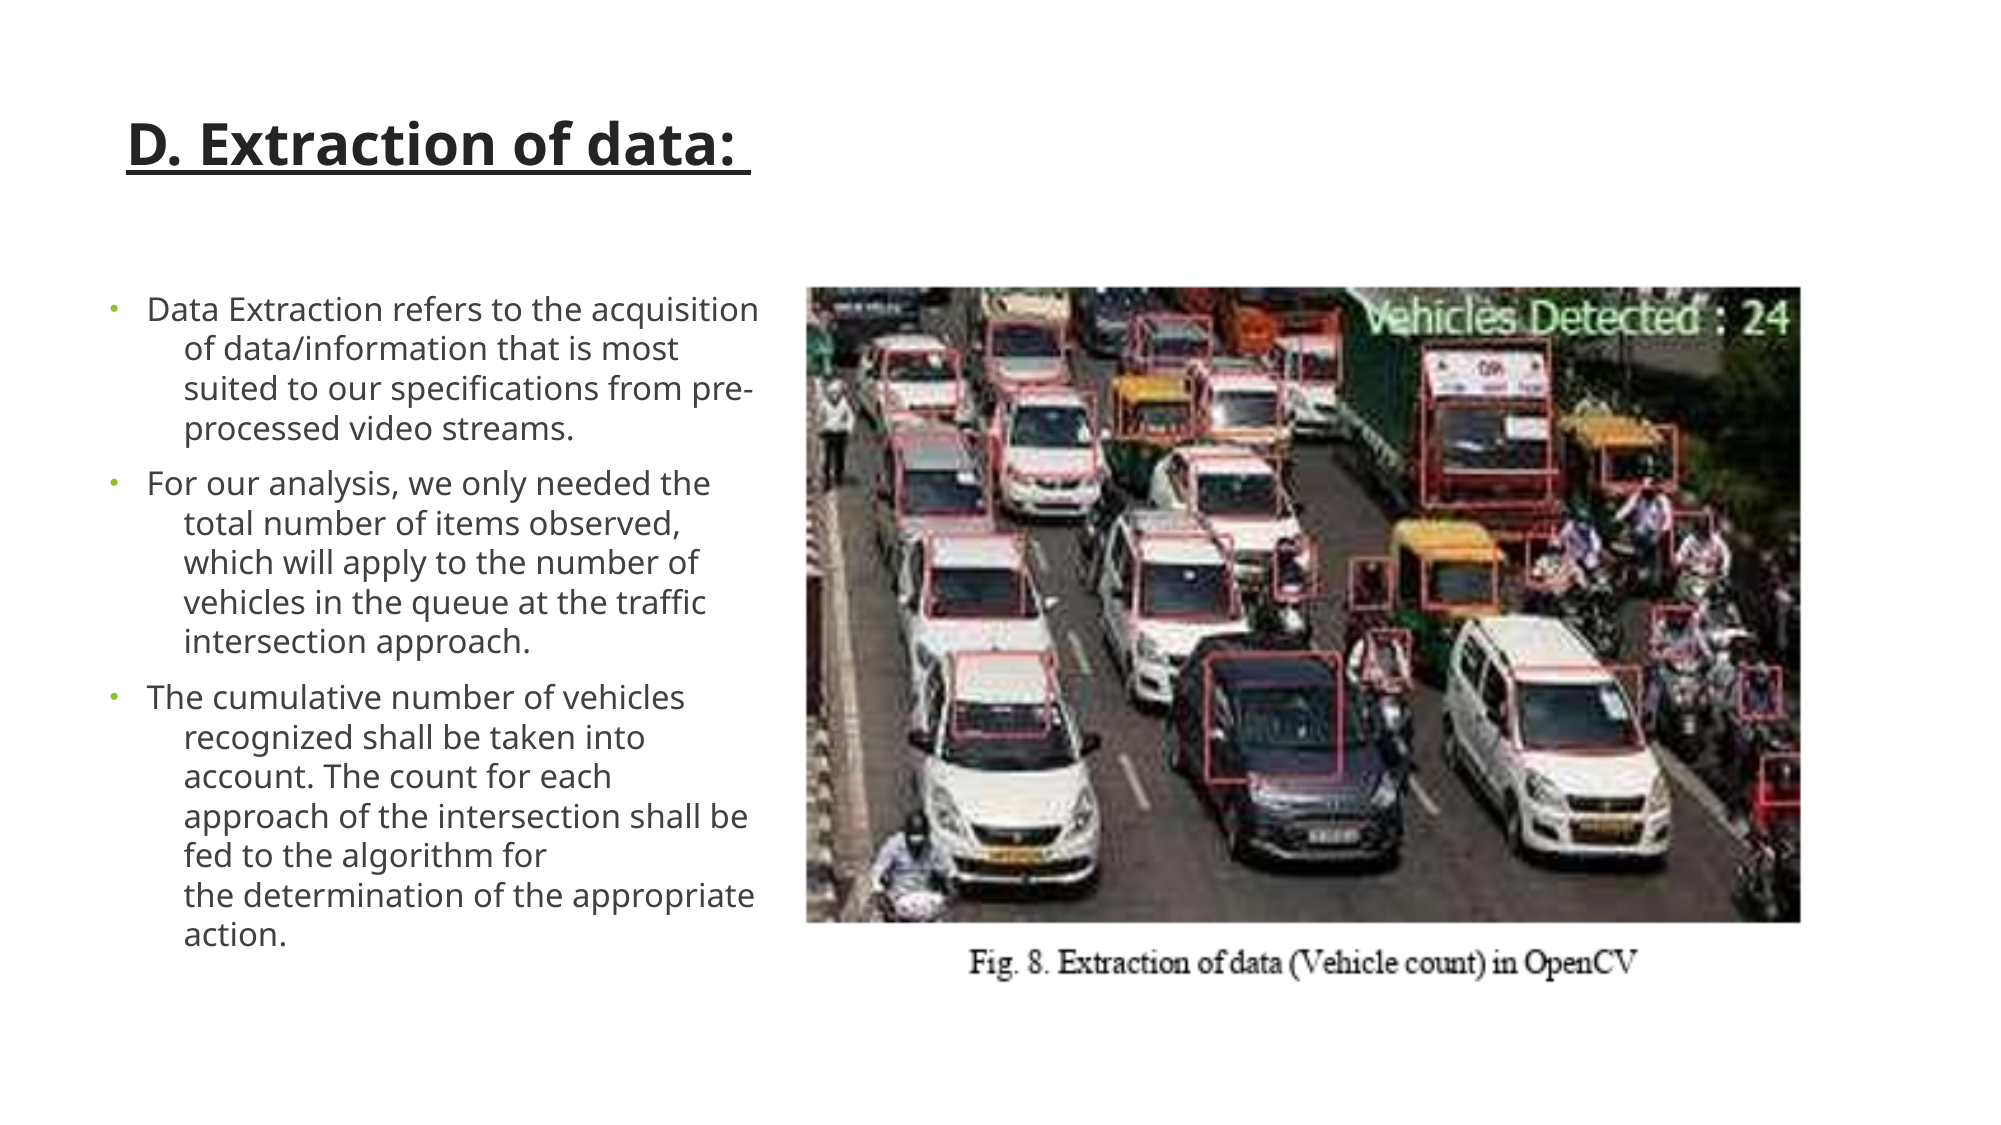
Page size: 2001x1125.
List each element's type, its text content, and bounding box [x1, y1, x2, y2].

title D. Extraction of data: [111, 99, 1522, 317]
picture [797, 280, 1819, 993]
list Data Extraction refers to the acquisition of data/information that is most suited to our specifications from pre-processed video streams. For our analysis, we only needed the total number of items observed, which will apply to the number of vehicles in the queue at the traffic intersection approach. The cumulative number of vehicles recognized shall be taken into account. The count for each approach of the intersection shall be fed to the algorithm for the determination of the appropriate action. [94, 280, 781, 966]
